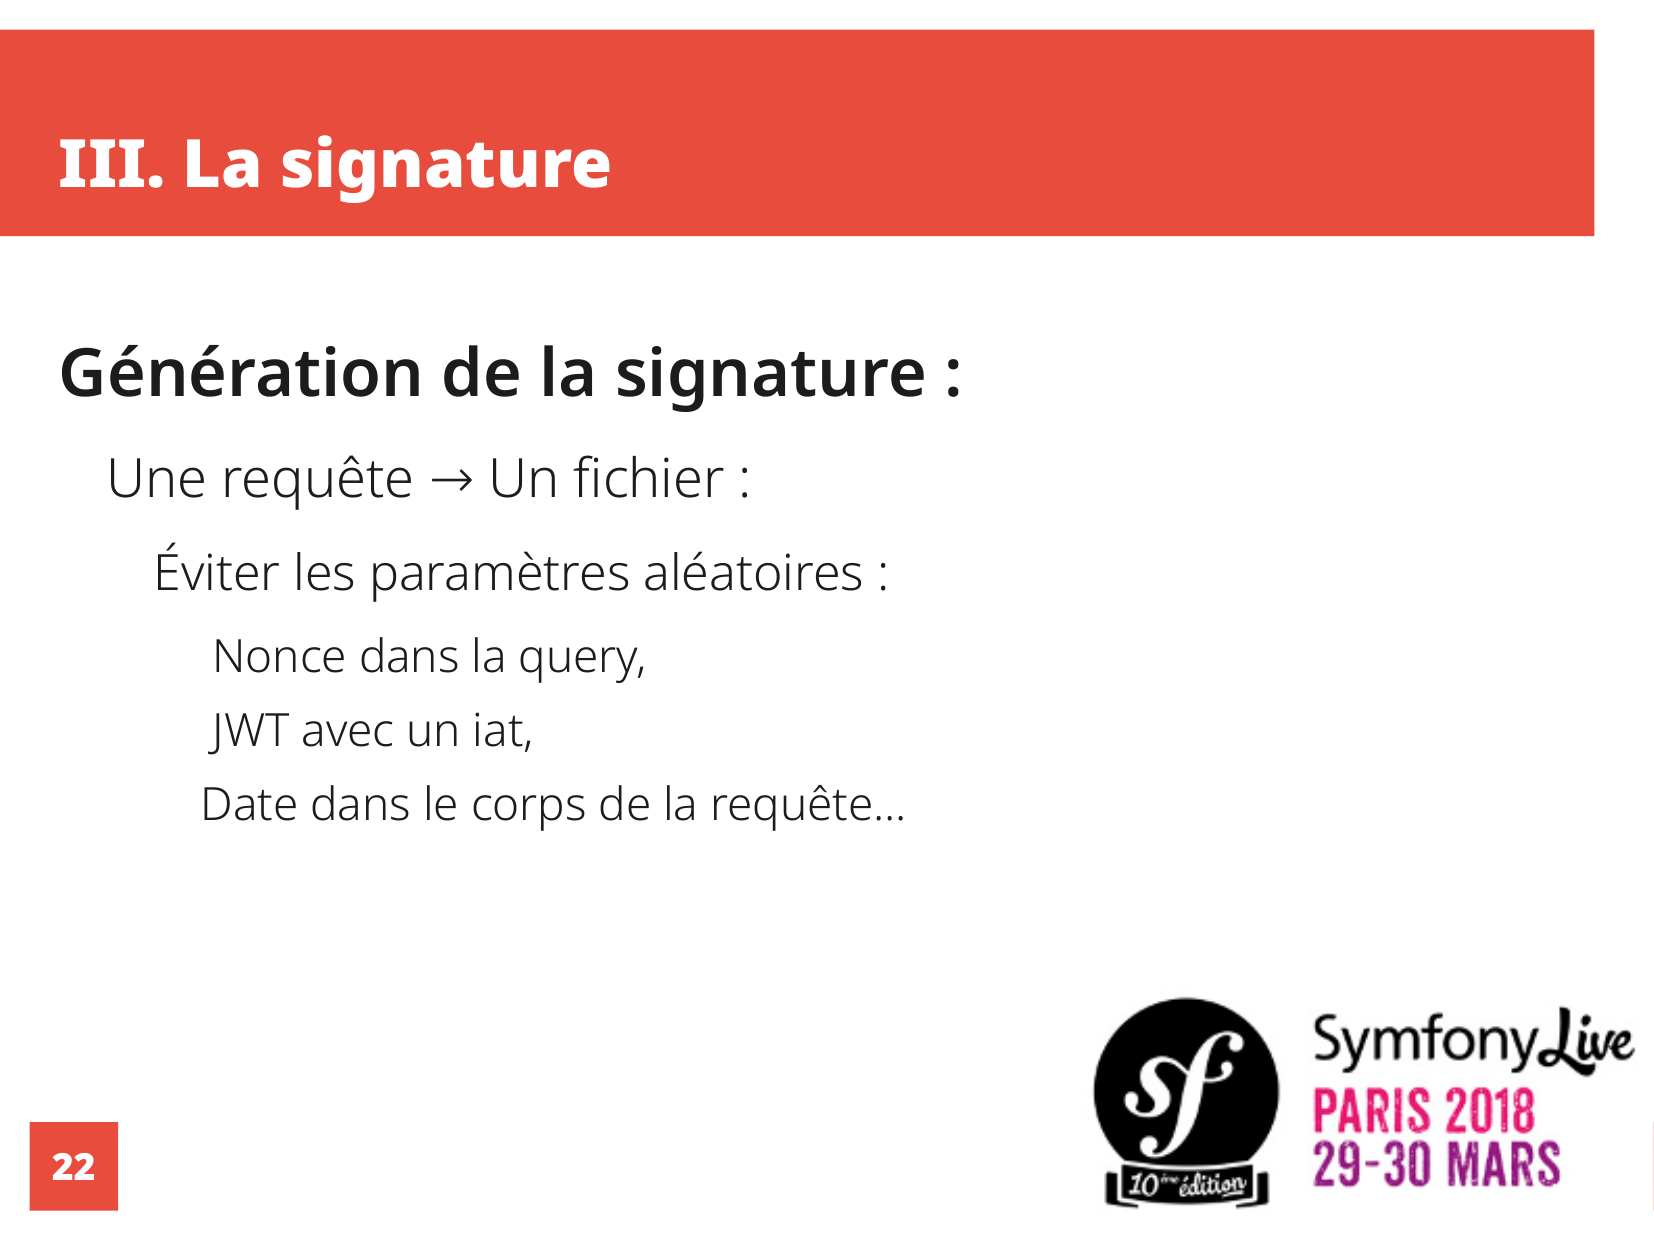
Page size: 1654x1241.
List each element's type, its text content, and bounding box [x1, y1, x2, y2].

list Génération de la signature : Une requête → Un fichier : Éviter les paramètres aléatoires : Nonce dans la query, JWT avec un iat, Date dans le corps de la requête... [59, 324, 1565, 1093]
picture [1053, 979, 1654, 1241]
title III. La signature [59, 59, 1595, 207]
